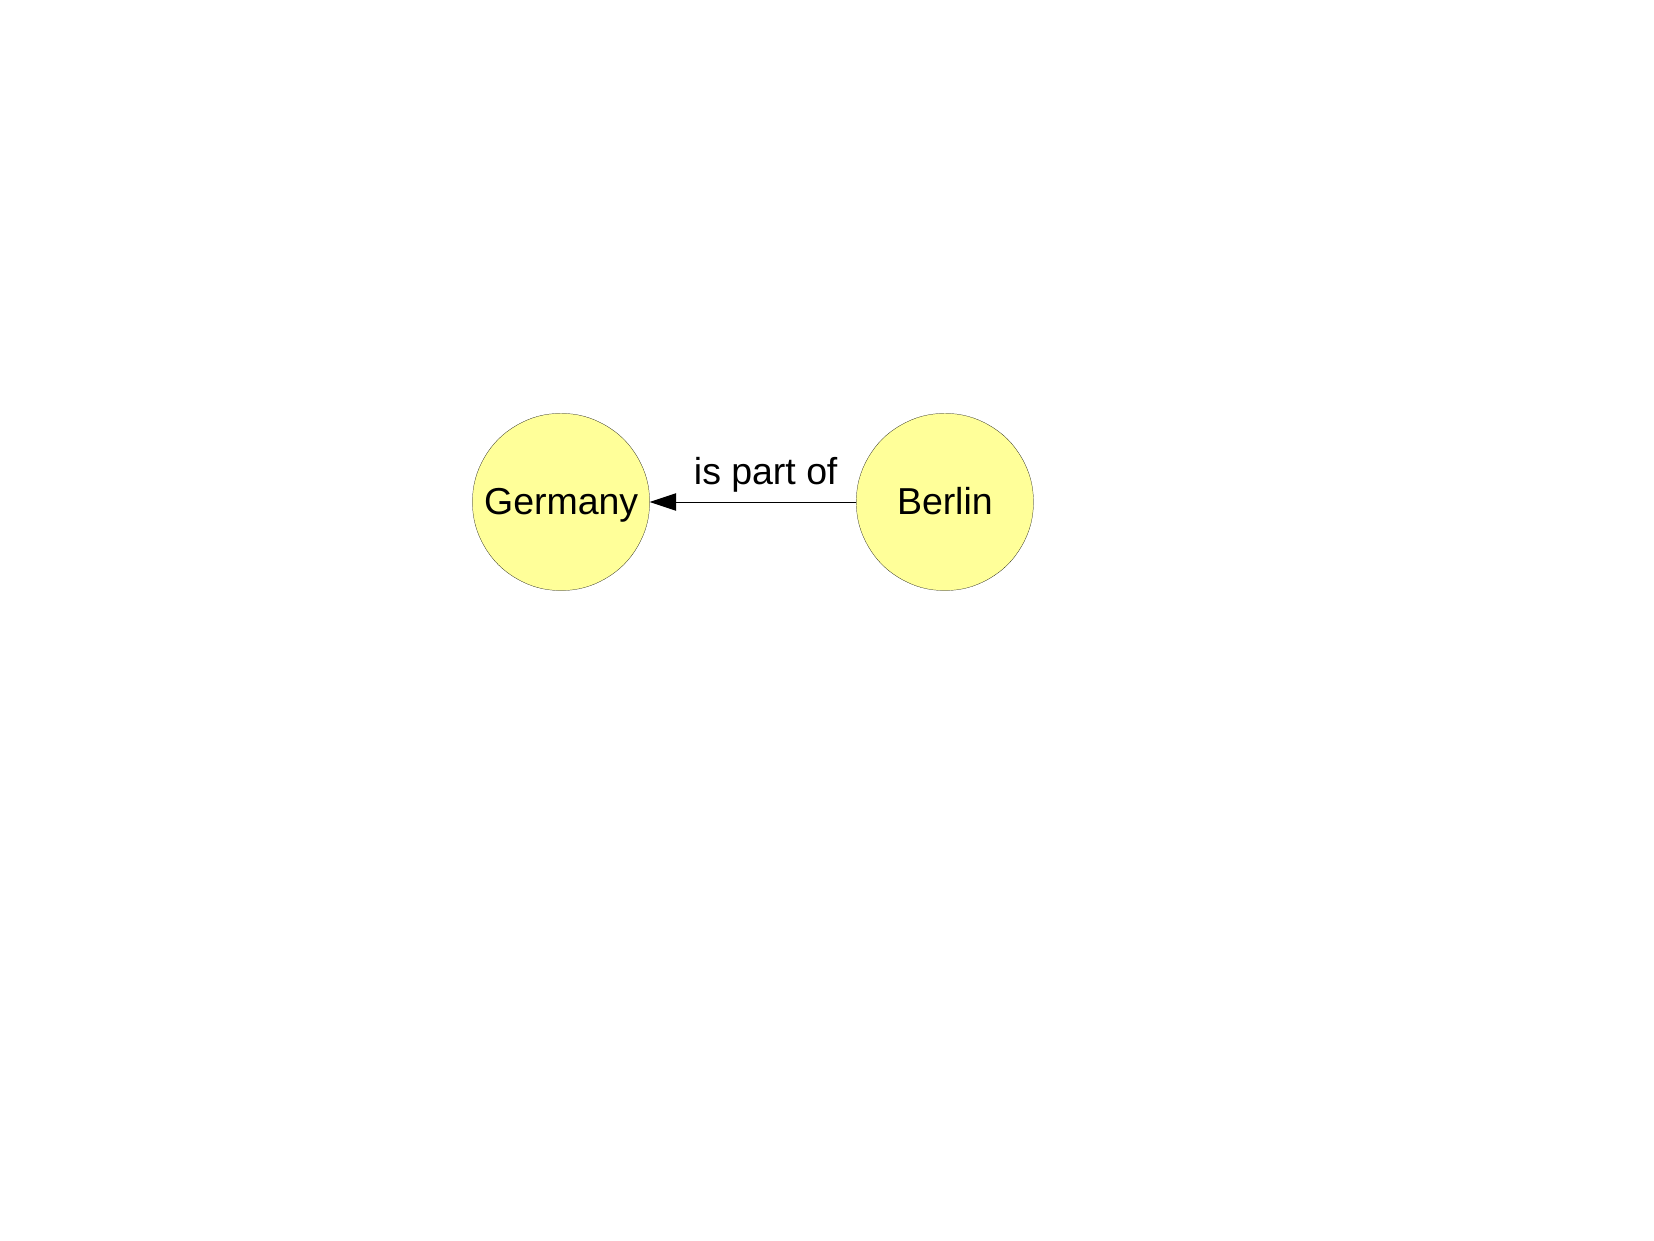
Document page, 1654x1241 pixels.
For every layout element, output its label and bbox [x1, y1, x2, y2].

picture [472, 413, 1034, 591]
